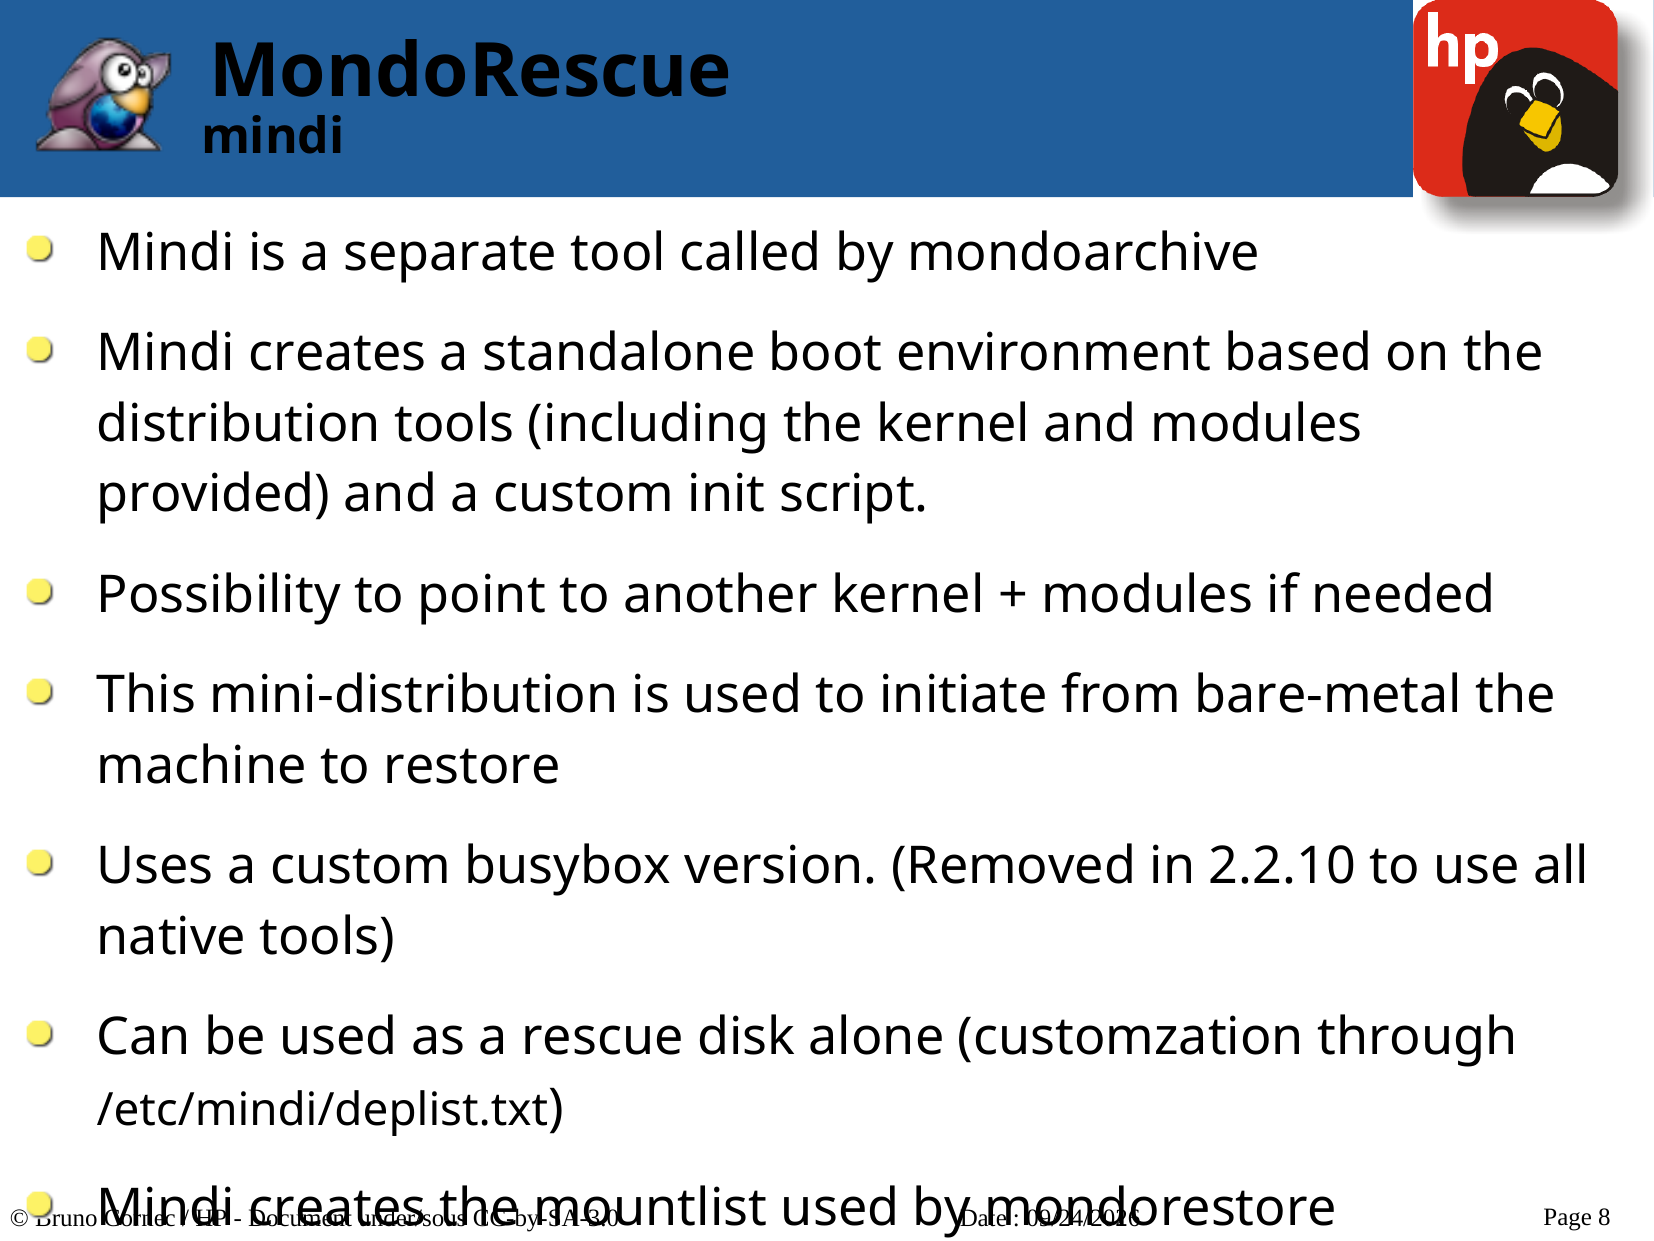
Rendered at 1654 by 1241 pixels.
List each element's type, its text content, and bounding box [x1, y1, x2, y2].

list Mindi is a separate tool called by mondoarchive Mindi creates a standalone boot environment based on the distribution tools (including the kernel and modules provided) and a custom init script. Possibility to point to another kernel + modules if needed This mini-distribution is used to initiate from bare-metal the machine to restore Uses a custom busybox version. (Removed in 2.2.10 to use all native tools) Can be used as a rescue disk alone (customzation through /etc/mindi/deplist.txt) Mindi creates the mountlist used by mondorestore [13, 214, 1609, 1187]
picture [25, 1190, 56, 1221]
picture [1413, 0, 1654, 235]
picture [0, 0, 211, 199]
title mindi [201, 32, 1190, 214]
